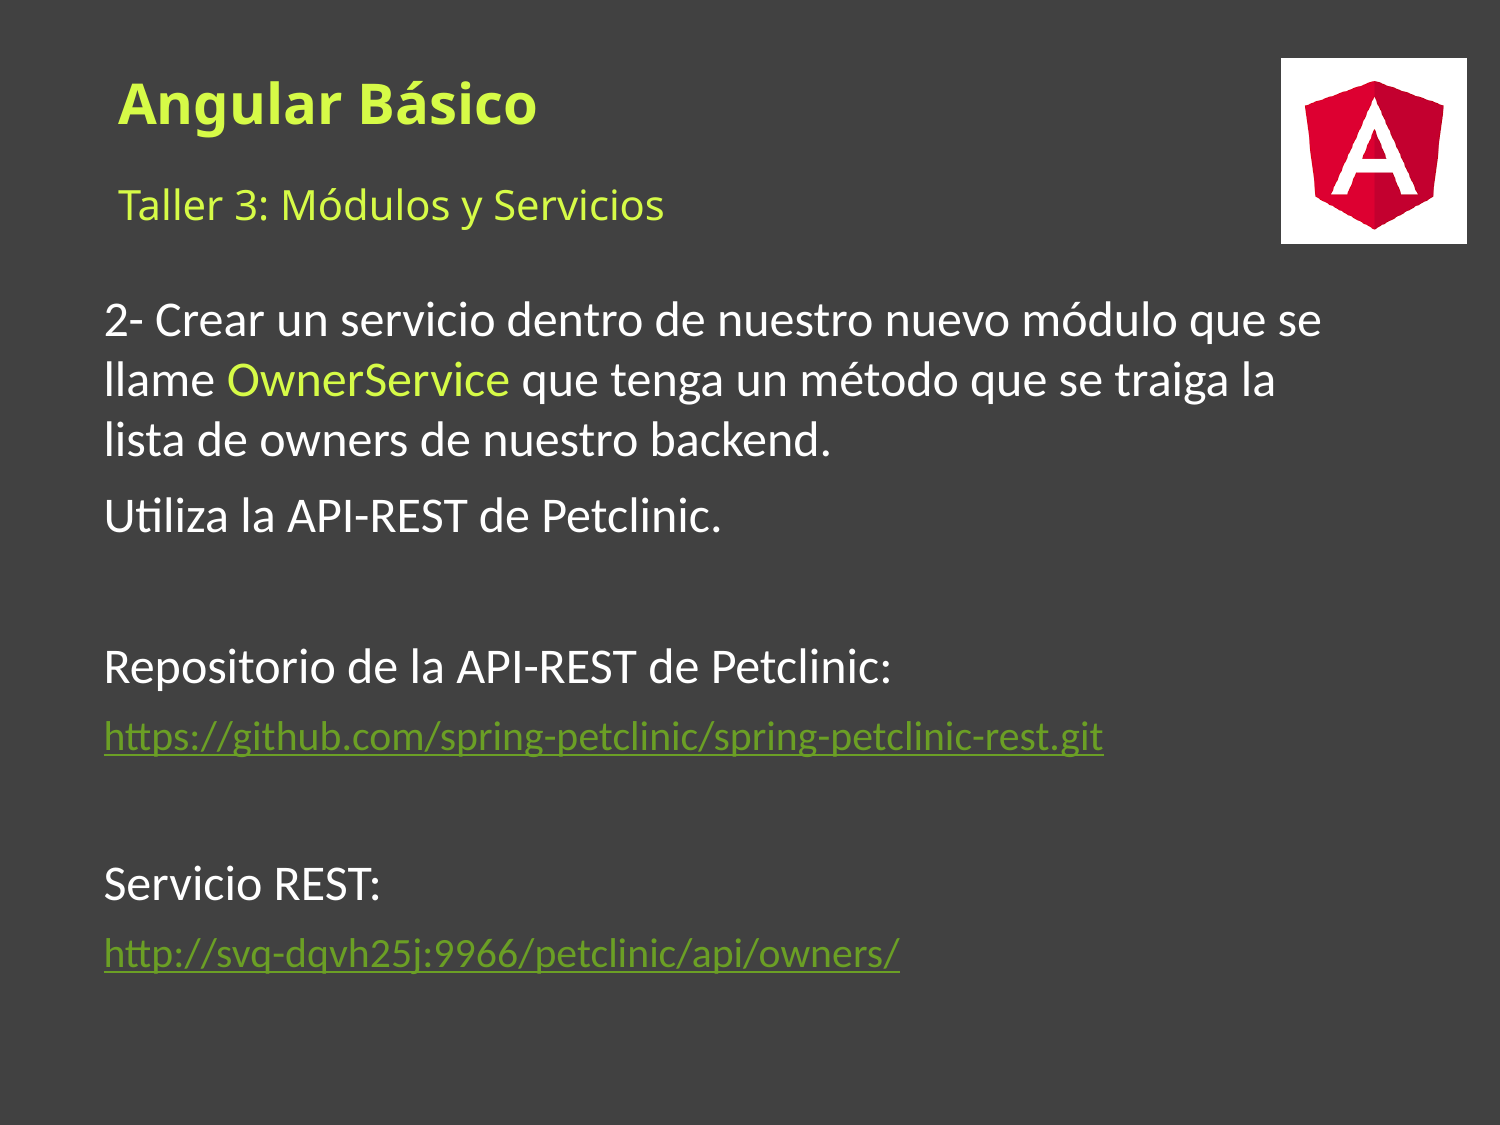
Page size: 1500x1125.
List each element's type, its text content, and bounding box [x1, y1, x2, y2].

title Angular Básico [103, 59, 1282, 144]
list Taller 3: Módulos y Servicios [103, 163, 1282, 244]
list 2- Crear un servicio dentro de nuestro nuevo módulo que se llame OwnerService que tenga un método que se traiga la lista de owners de nuestro backend. Utiliza la API-REST de Petclinic. Repositorio de la API-REST de Petclinic: https://github.com/spring-petclinic/spring-petclinic-rest.git Servicio REST: http://svq-dqvh25j:9966/petclinic/api/owners/ [88, 278, 1383, 993]
picture [1281, 58, 1467, 244]
